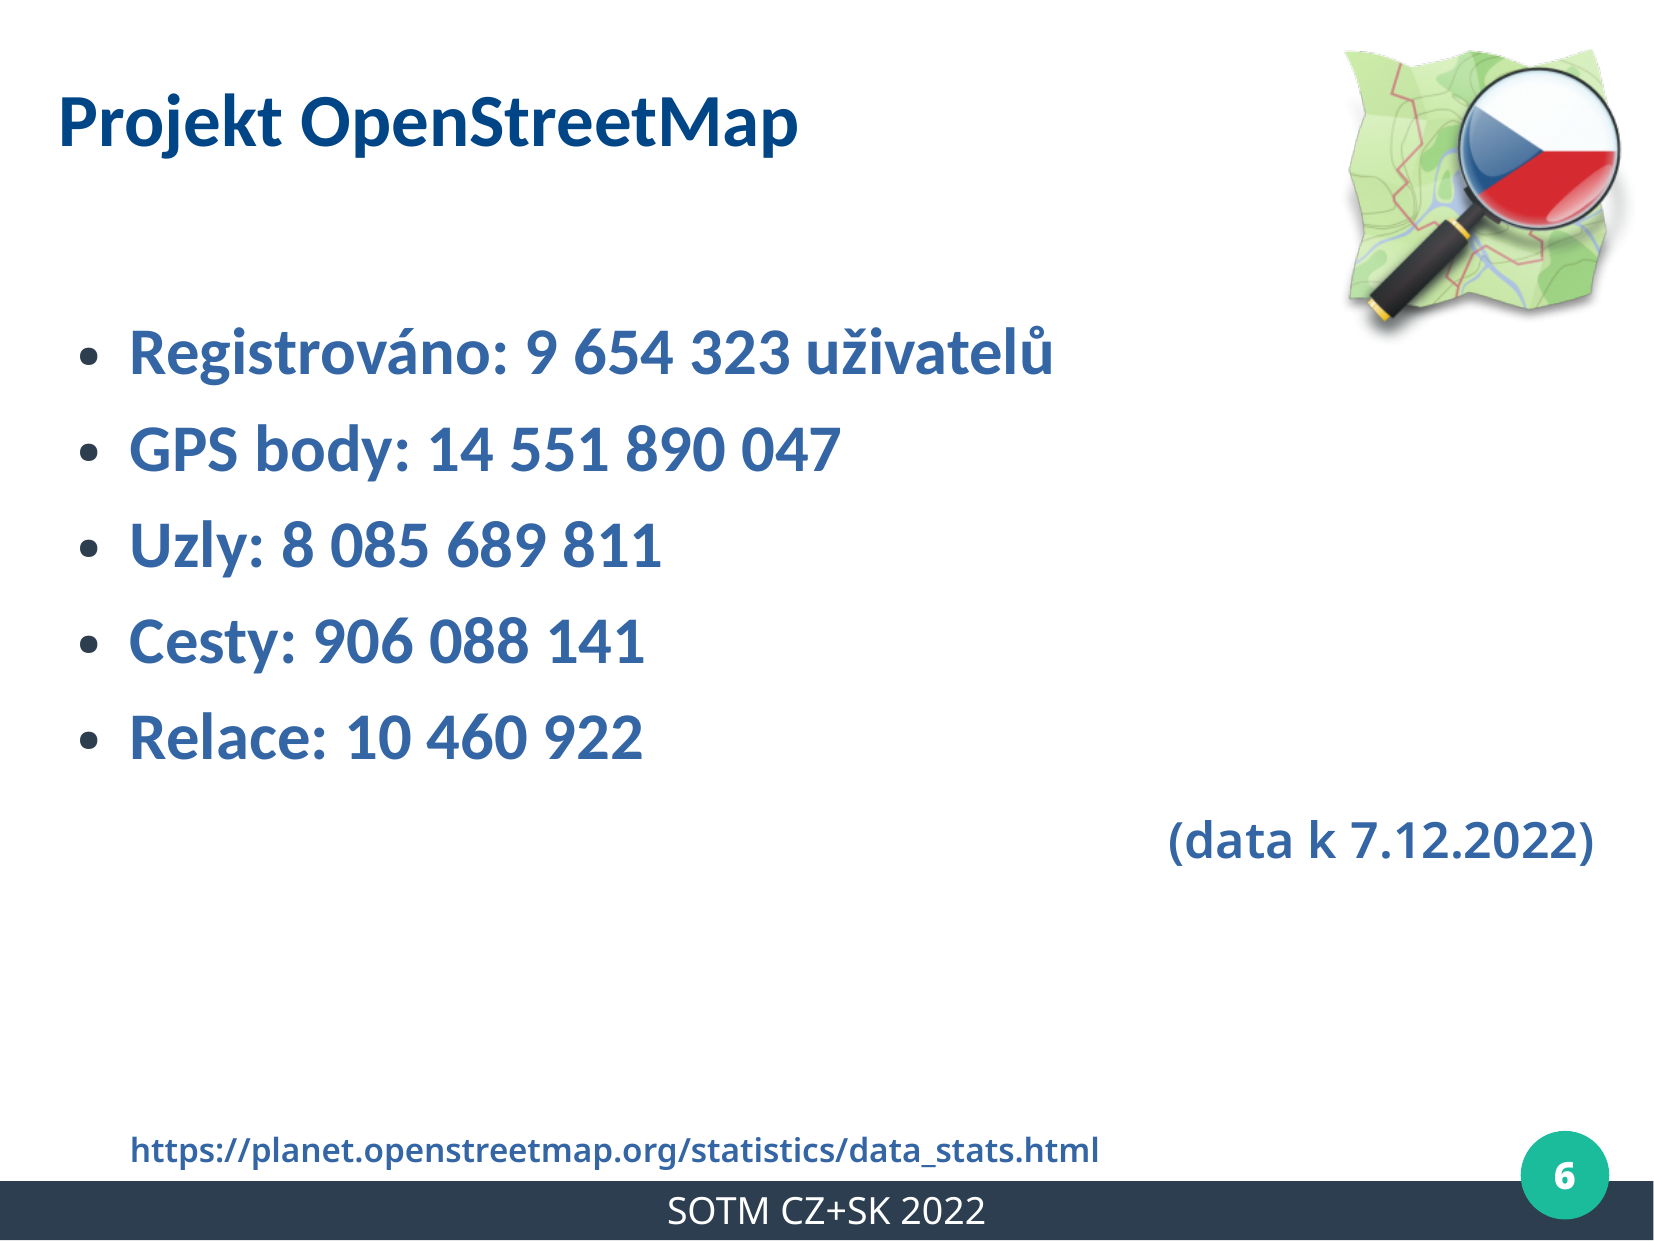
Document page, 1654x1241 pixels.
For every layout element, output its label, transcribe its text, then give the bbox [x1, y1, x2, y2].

title Projekt OpenStreetMap [59, 49, 1347, 207]
picture [1334, 49, 1635, 350]
list Registrováno: 9 654 323 uživatelů GPS body: 14 551 890 047 Uzly: 8 085 689 811 Cesty: 906 088 141 Relace: 10 460 922 (data k 7.12.2022) https://planet.openstreetmap.org/statistics/data_stats.html [59, 324, 1595, 1152]
